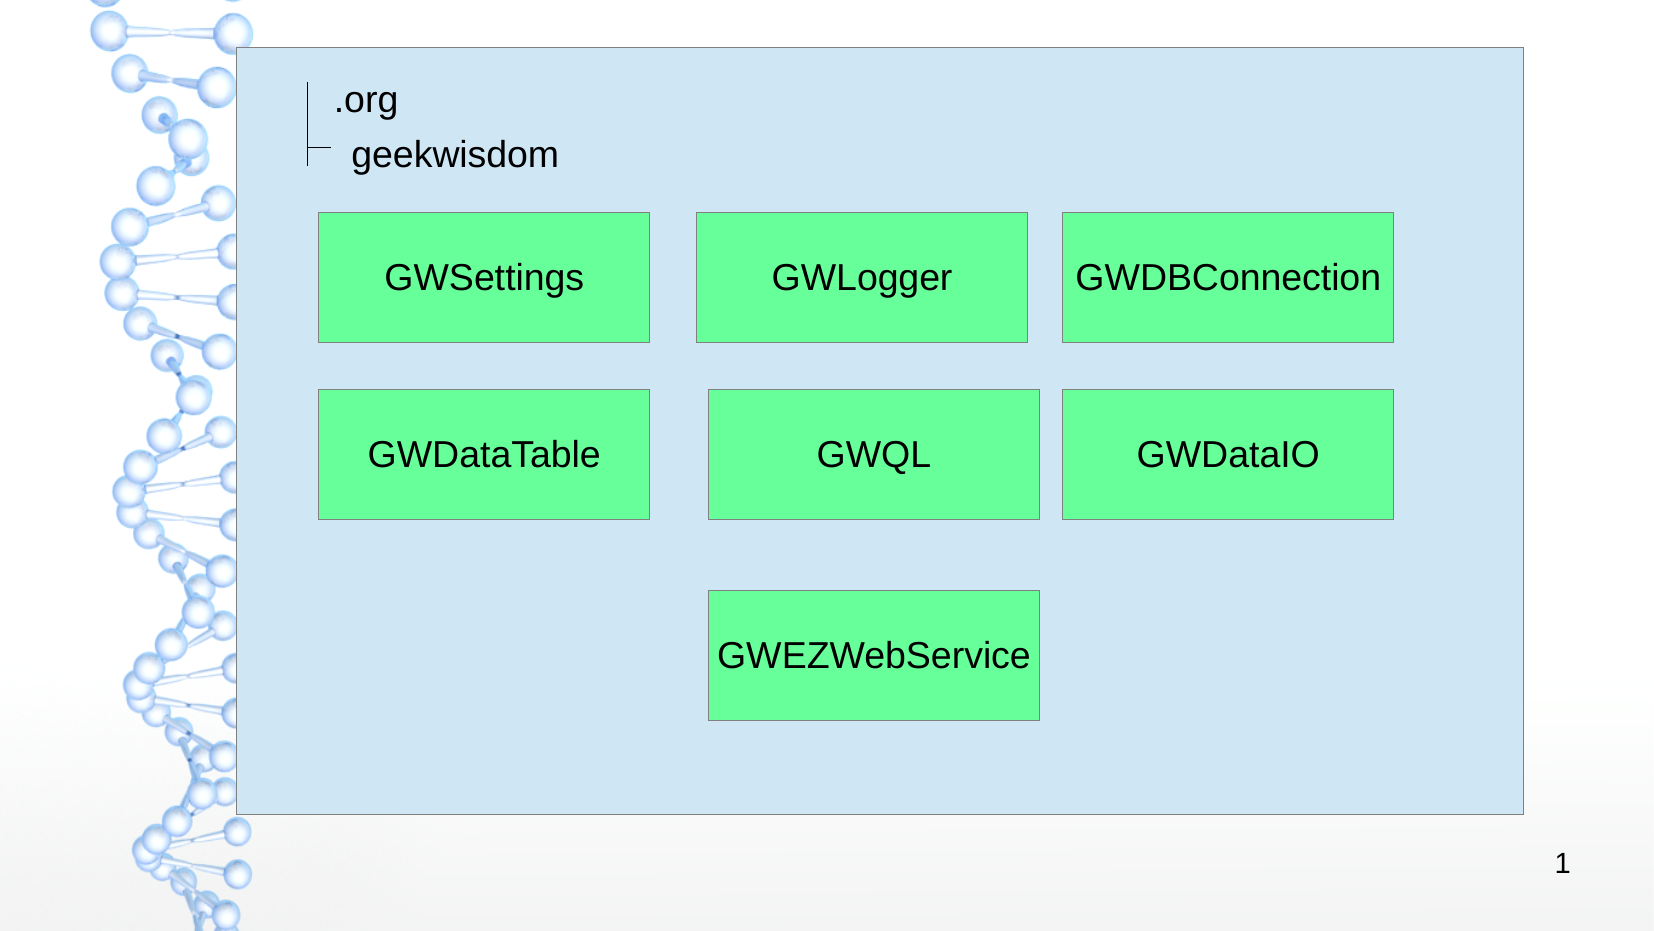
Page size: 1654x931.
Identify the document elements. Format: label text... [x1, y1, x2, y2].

text_box GWEZWebService [708, 590, 1040, 721]
text_box GWDataIO [1062, 389, 1394, 520]
text_box GWDBConnection [1062, 212, 1394, 343]
text_box [236, 47, 1524, 815]
text_box geekwisdom [336, 84, 632, 184]
text_box GWLogger [696, 212, 1028, 343]
text_box GWDataTable [318, 389, 650, 520]
text_box GWQL [708, 389, 1040, 520]
picture [0, 0, 1654, 931]
text_box GWSettings [318, 212, 650, 343]
text_box .org [318, 70, 768, 142]
